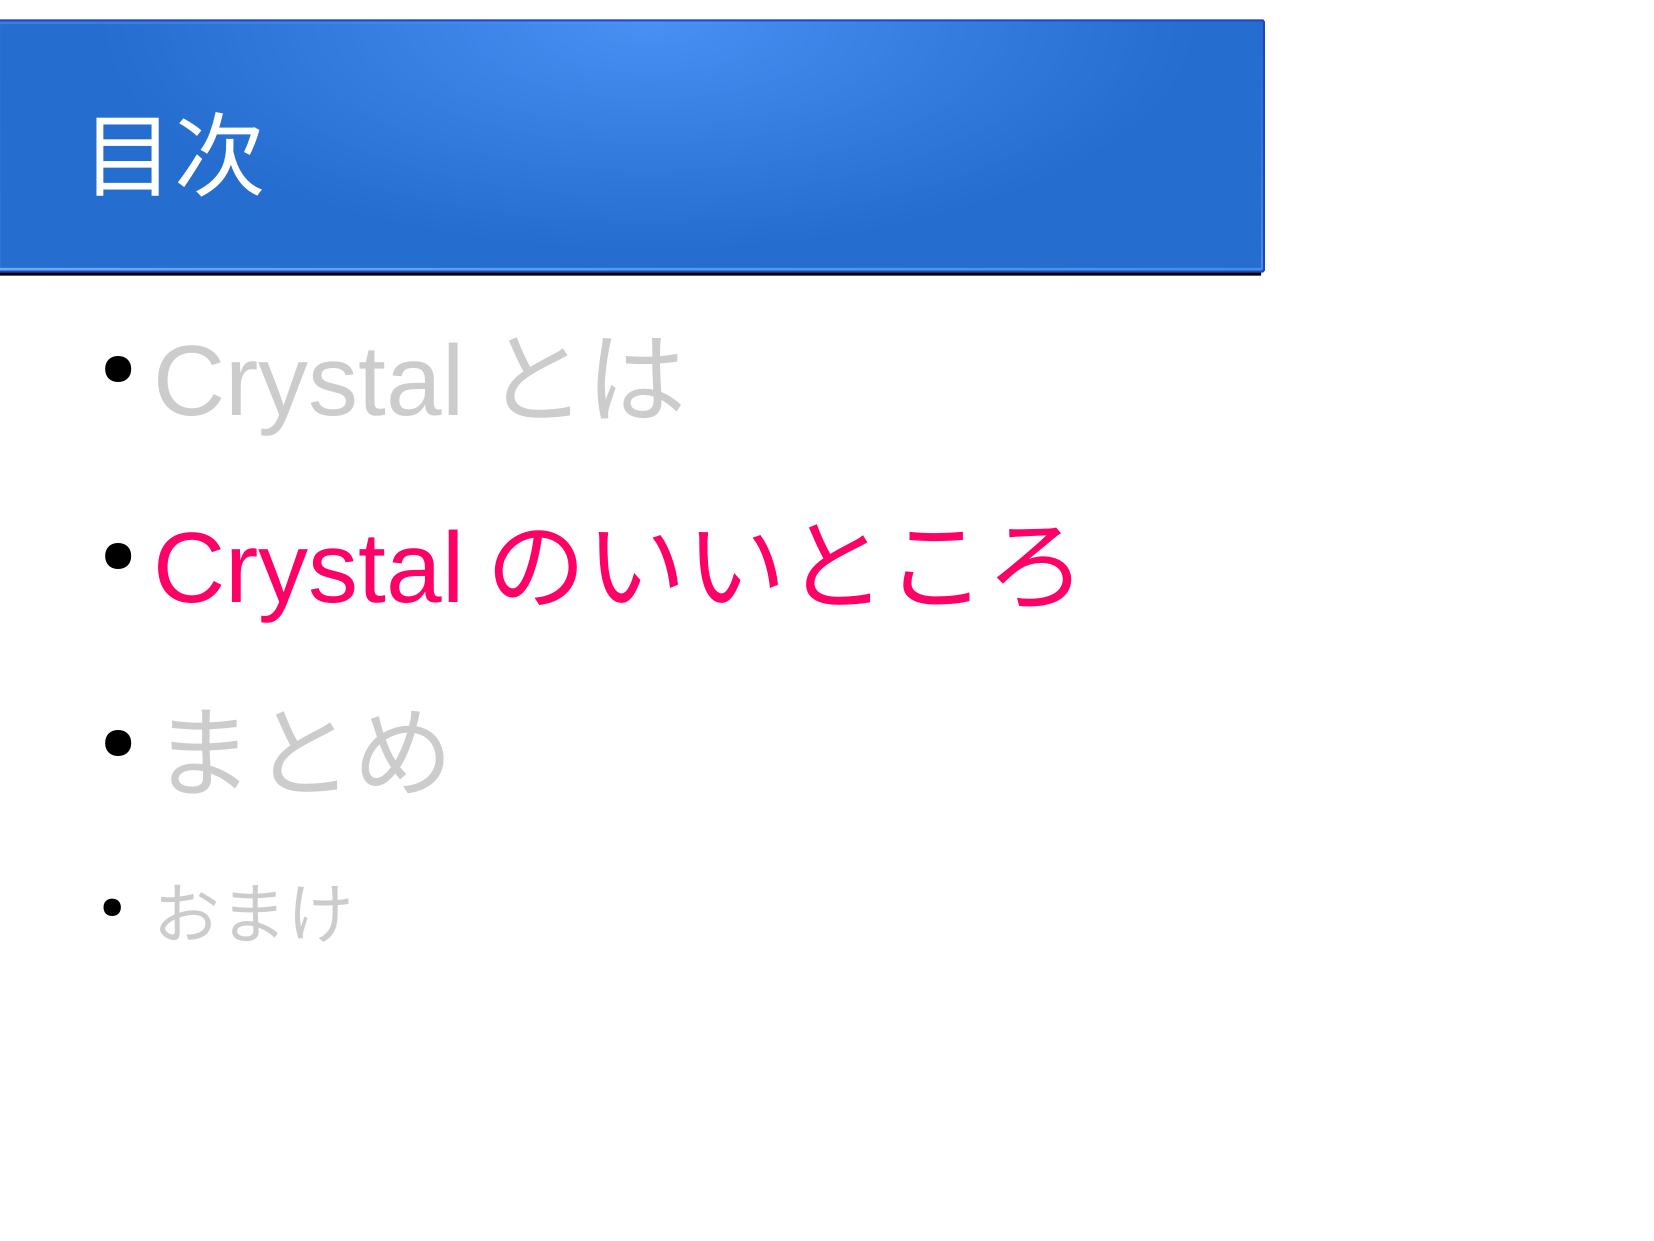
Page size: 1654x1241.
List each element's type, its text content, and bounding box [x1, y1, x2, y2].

list Crystalとは Crystalのいいところ まとめ おまけ [82, 299, 1571, 1019]
title 目次 [82, 47, 1235, 252]
